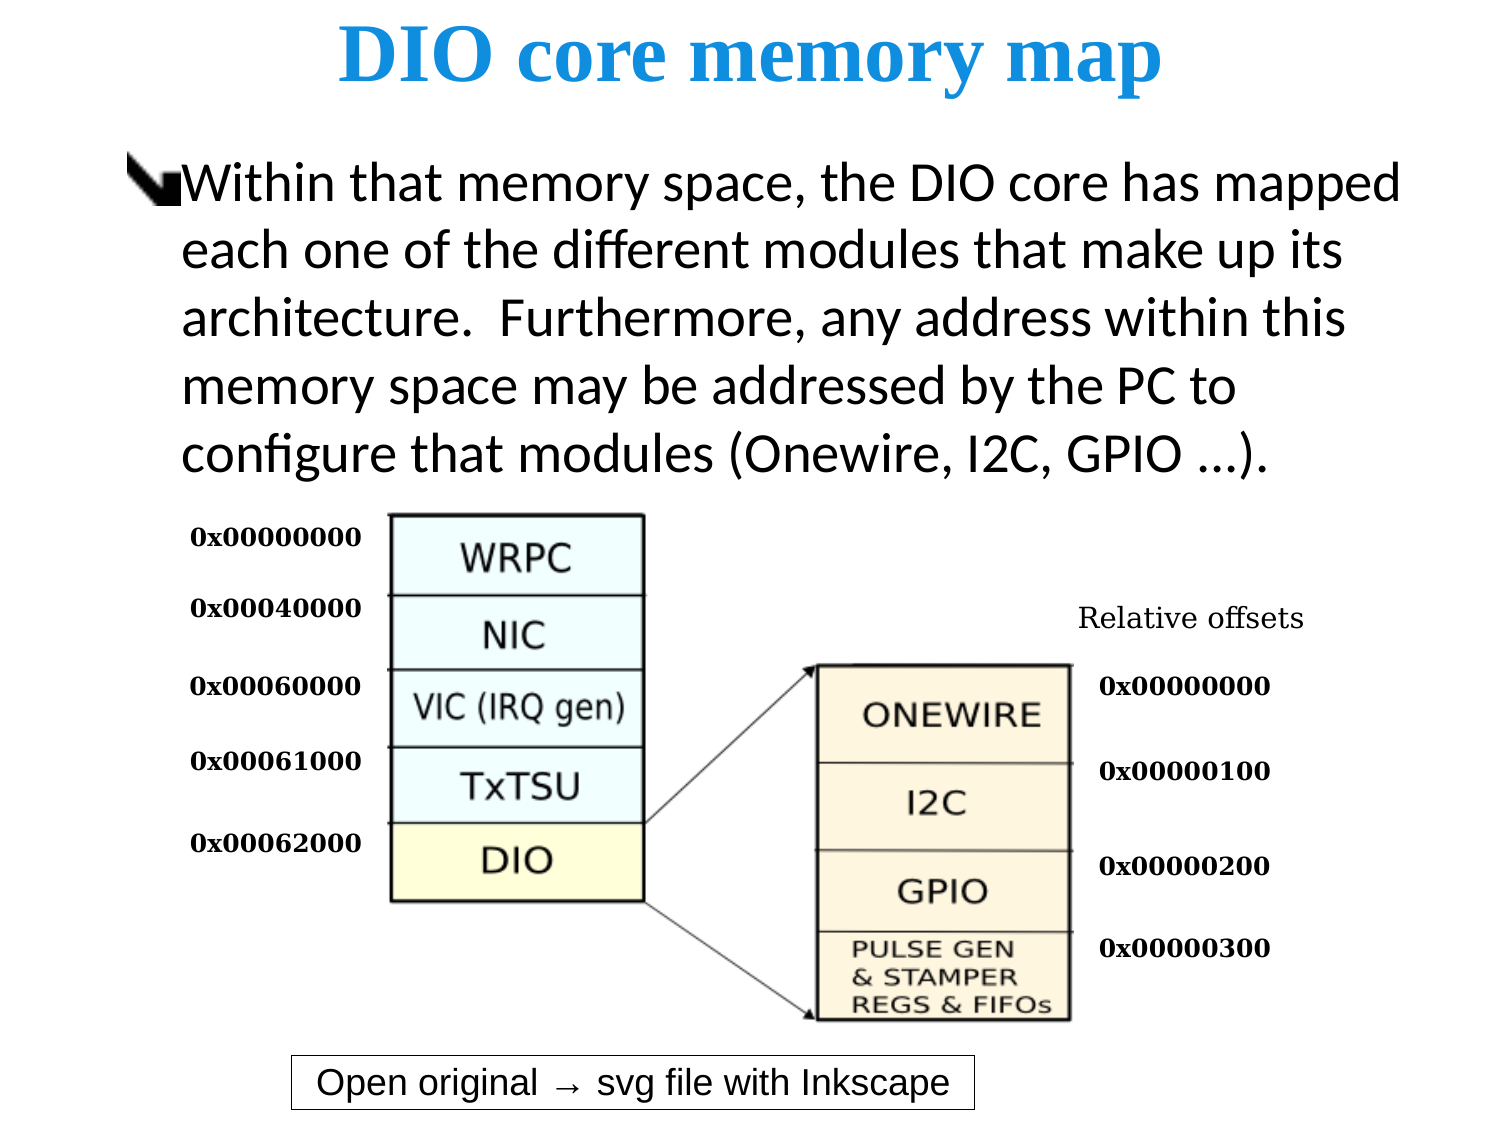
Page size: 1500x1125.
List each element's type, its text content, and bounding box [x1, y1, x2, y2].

list Within that memory space, the DIO core has mapped each one of the different modules that make up its architecture. Furthermore, any address within this memory space may be addressed by the PC to configure that modules (Onewire, I2C, GPIO ...). [112, 137, 1463, 492]
picture [206, 503, 1258, 1065]
title DIO core memory map [67, 0, 1436, 109]
text_box 0x00000000 [1074, 659, 1297, 714]
text_box 0x00040000 [165, 582, 388, 636]
text_box 0x00000000 [165, 510, 388, 565]
text_box 0x00000100 [1074, 744, 1297, 799]
text_box 0x00000300 [1074, 921, 1297, 976]
text_box Open original → svg file with Inkscape [291, 1055, 975, 1110]
text_box 0x00060000 [164, 659, 387, 714]
text_box 0x00000200 [1073, 839, 1296, 894]
text_box Relative offsets [1080, 591, 1303, 646]
text_box 0x00061000 [165, 734, 388, 789]
text_box 0x00062000 [165, 816, 388, 871]
